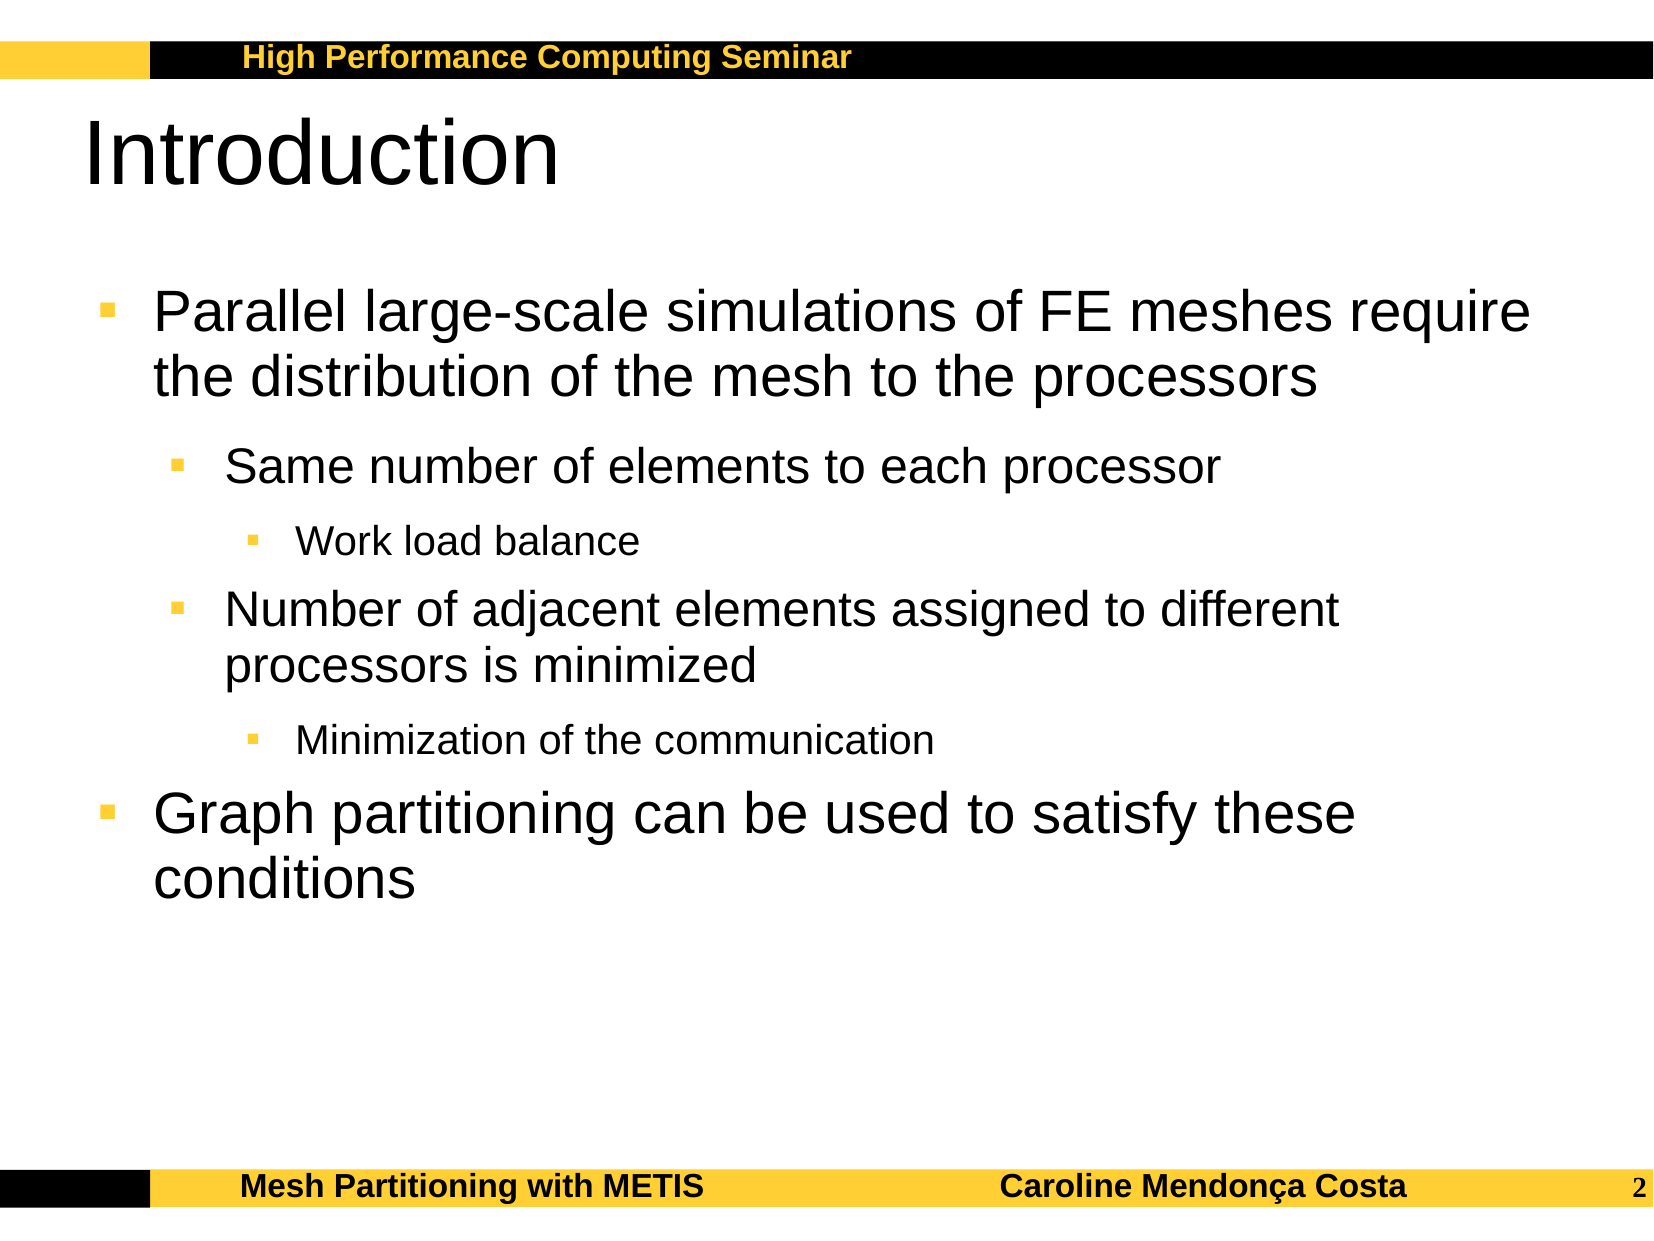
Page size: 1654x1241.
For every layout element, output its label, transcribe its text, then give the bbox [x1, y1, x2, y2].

list Parallel large-scale simulations of FE meshes require the distribution of the mesh to the processors Same number of elements to each processor Work load balance Number of adjacent elements assigned to different processors is minimized Minimization of the communication Graph partitioning can be used to satisfy these conditions [82, 278, 1571, 1131]
title Introduction [82, 49, 1571, 257]
